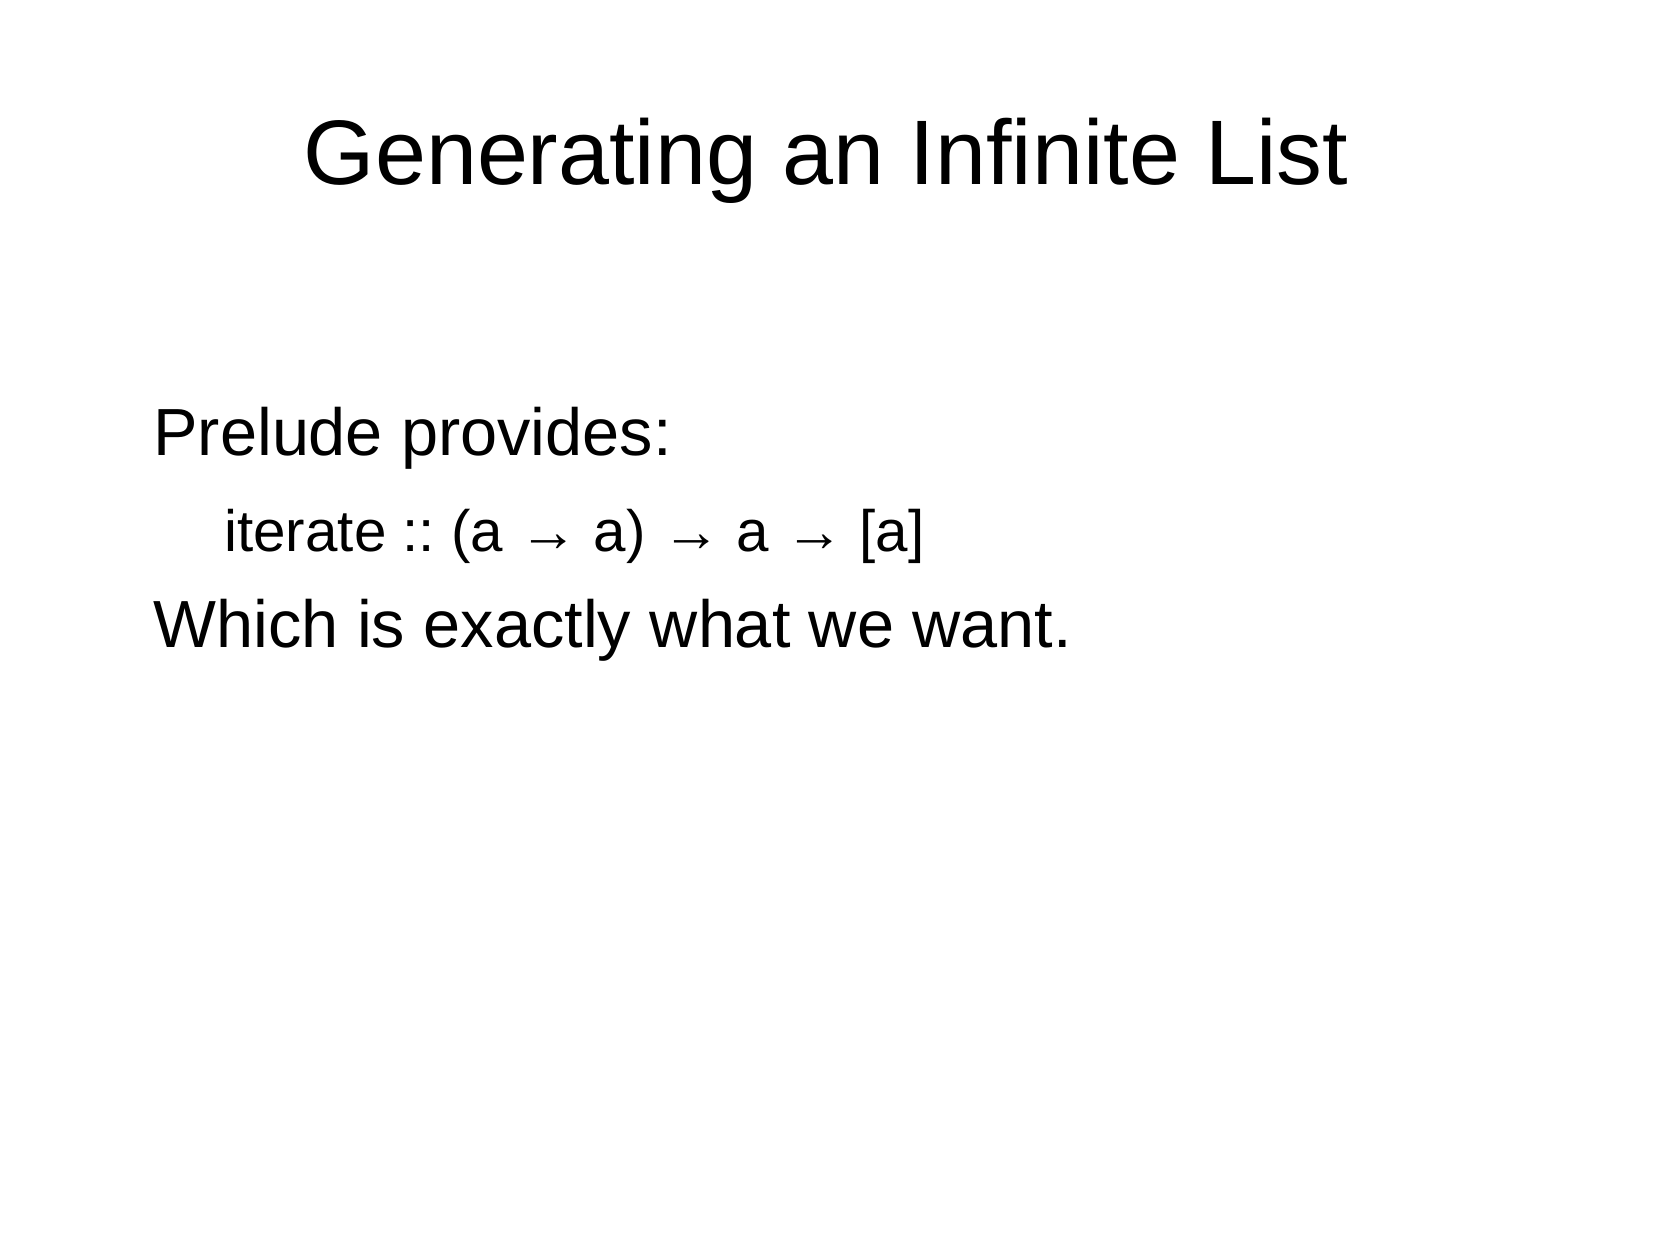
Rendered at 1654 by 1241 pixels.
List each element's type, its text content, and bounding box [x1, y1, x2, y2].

list Prelude provides: iterate :: (a → a) → a → [a] Which is exactly what we want. [82, 290, 1571, 1010]
title Generating an Infinite List [82, 49, 1571, 257]
